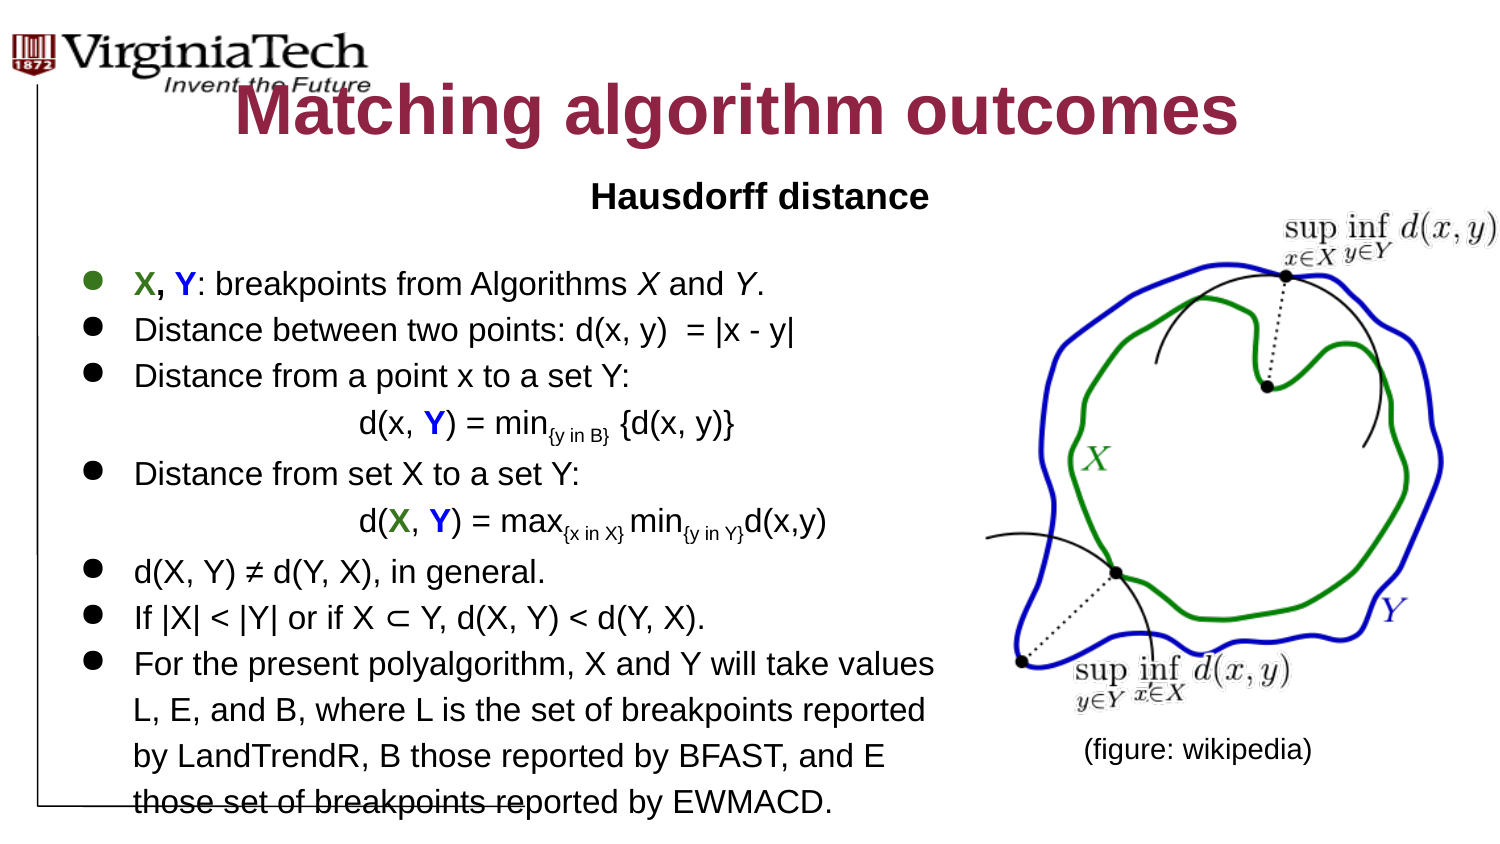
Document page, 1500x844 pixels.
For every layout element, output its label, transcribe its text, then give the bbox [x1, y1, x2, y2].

picture [12, 32, 372, 94]
text_box (figure: wikipedia) [1068, 715, 1385, 774]
picture [975, 200, 1500, 716]
title Matching algorithm outcomes [90, 56, 1385, 149]
text_box Hausdorff distance X, Y: breakpoints from Algorithms X and Y. Distance between two points: d(x, y) = |x - y| Distance from a point x to a set Y: d(x, Y) = min{y in B} {d(x, y)} Distance from set X to a set Y: d(X, Y) = max{x in X} min{y in Y}d(x,y) d(X, Y) ≠ d(Y, X), in general. If |X| < |Y| or if X ⊂ Y, d(X, Y) < d(Y, X). For the present polyalgorithm, X and Y will take values L, E, and B, where L is the set of breakpoints reported by LandTrendR, B those reported by BFAST, and E those set of breakpoints reported by EWMACD. [43, 156, 1477, 817]
